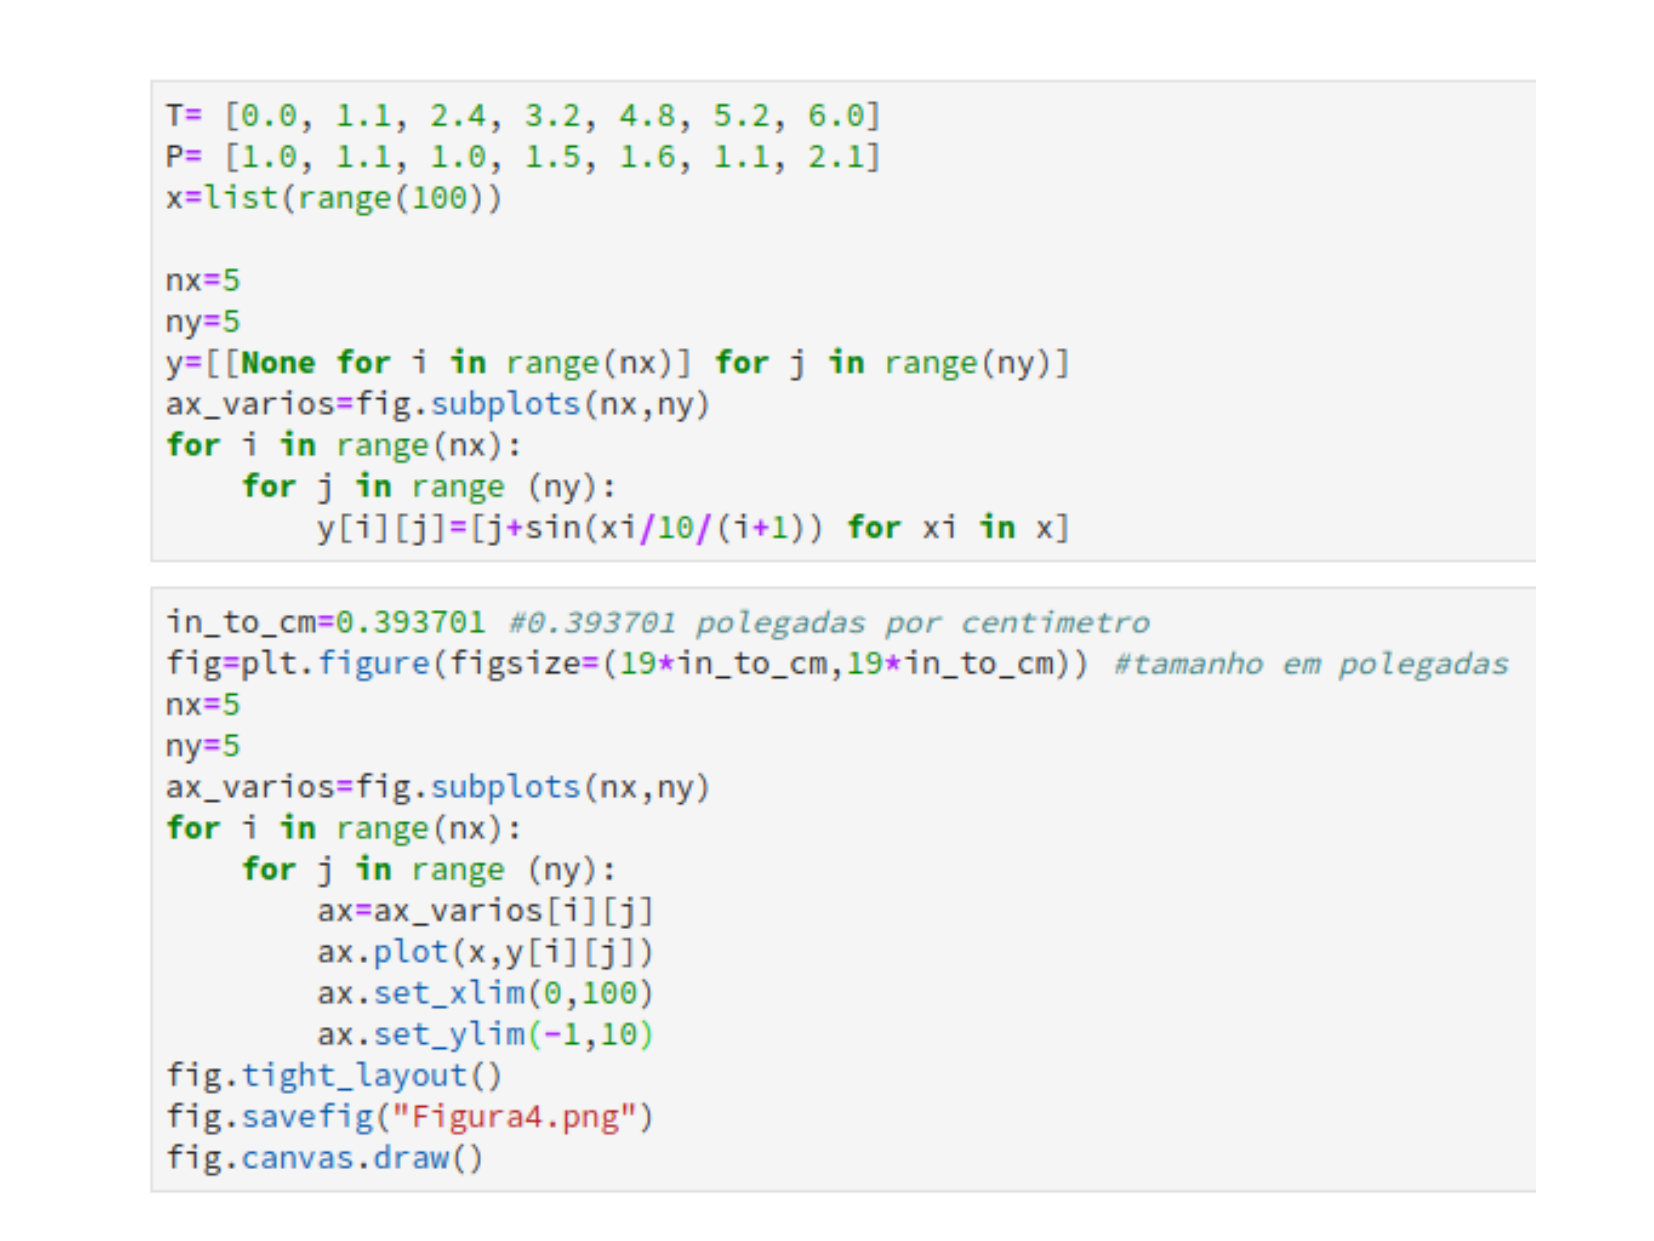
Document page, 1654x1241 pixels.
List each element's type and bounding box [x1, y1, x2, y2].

picture [139, 49, 1536, 1204]
